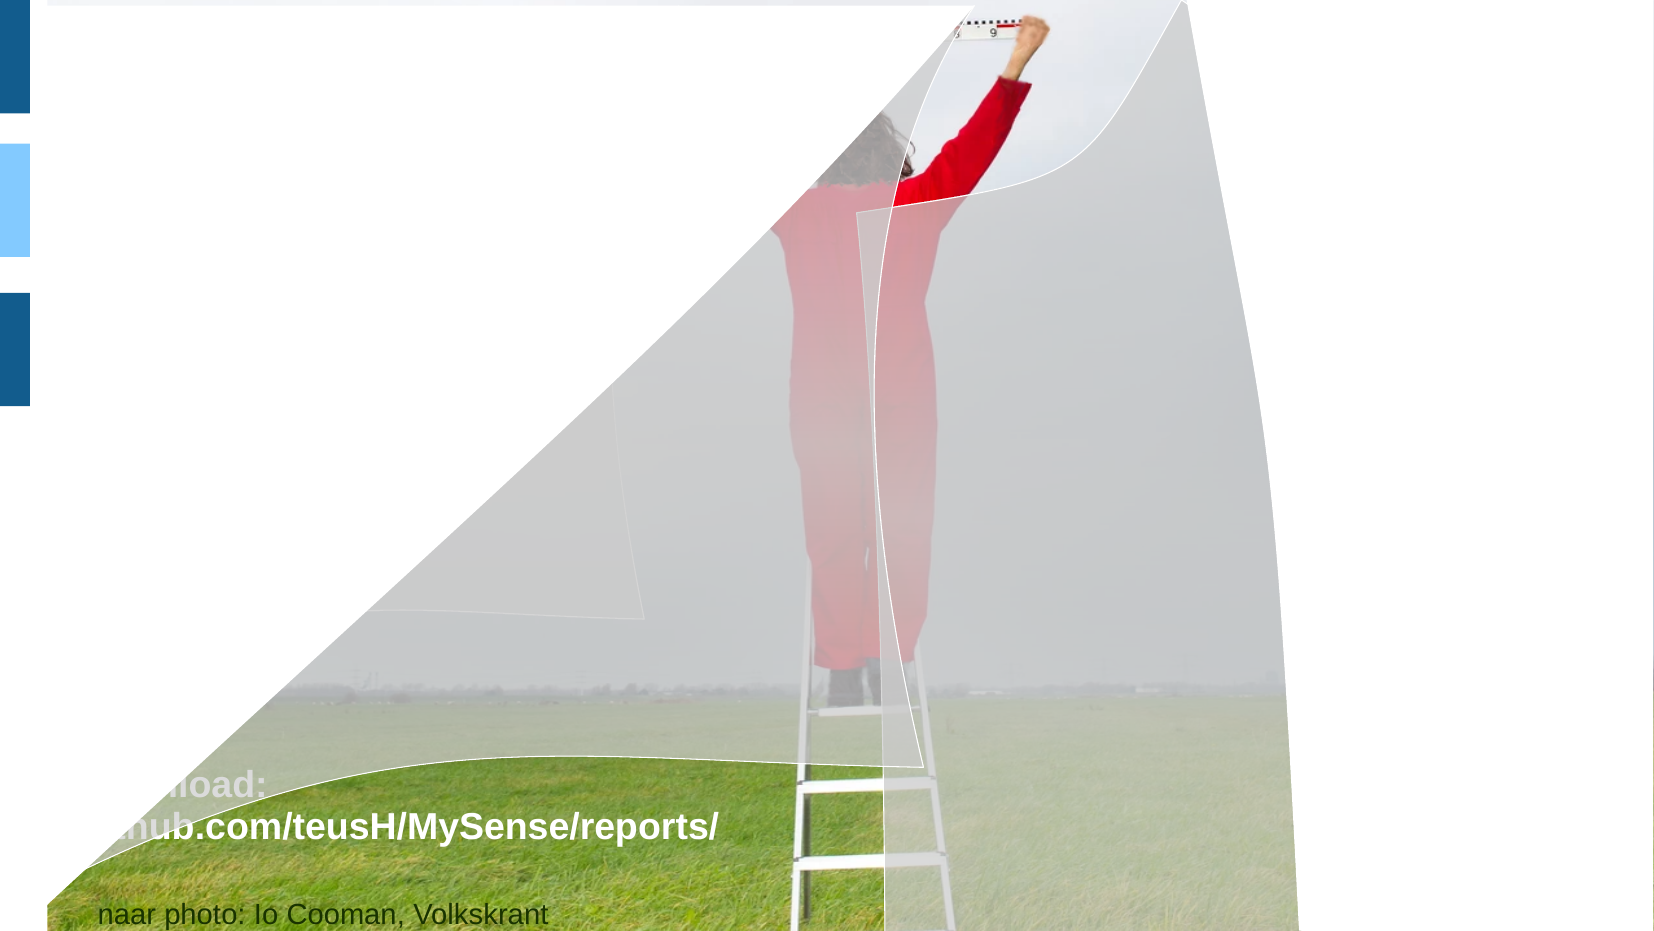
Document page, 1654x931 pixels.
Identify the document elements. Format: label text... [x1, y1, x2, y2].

picture [47, 0, 1180, 207]
picture [47, 869, 884, 931]
text_box naar photo: Io Cooman, Volkskrant [82, 890, 580, 931]
text_box [35, 0, 1654, 931]
text_box download: github.com/teusH/MySense/reports/ [88, 757, 884, 869]
